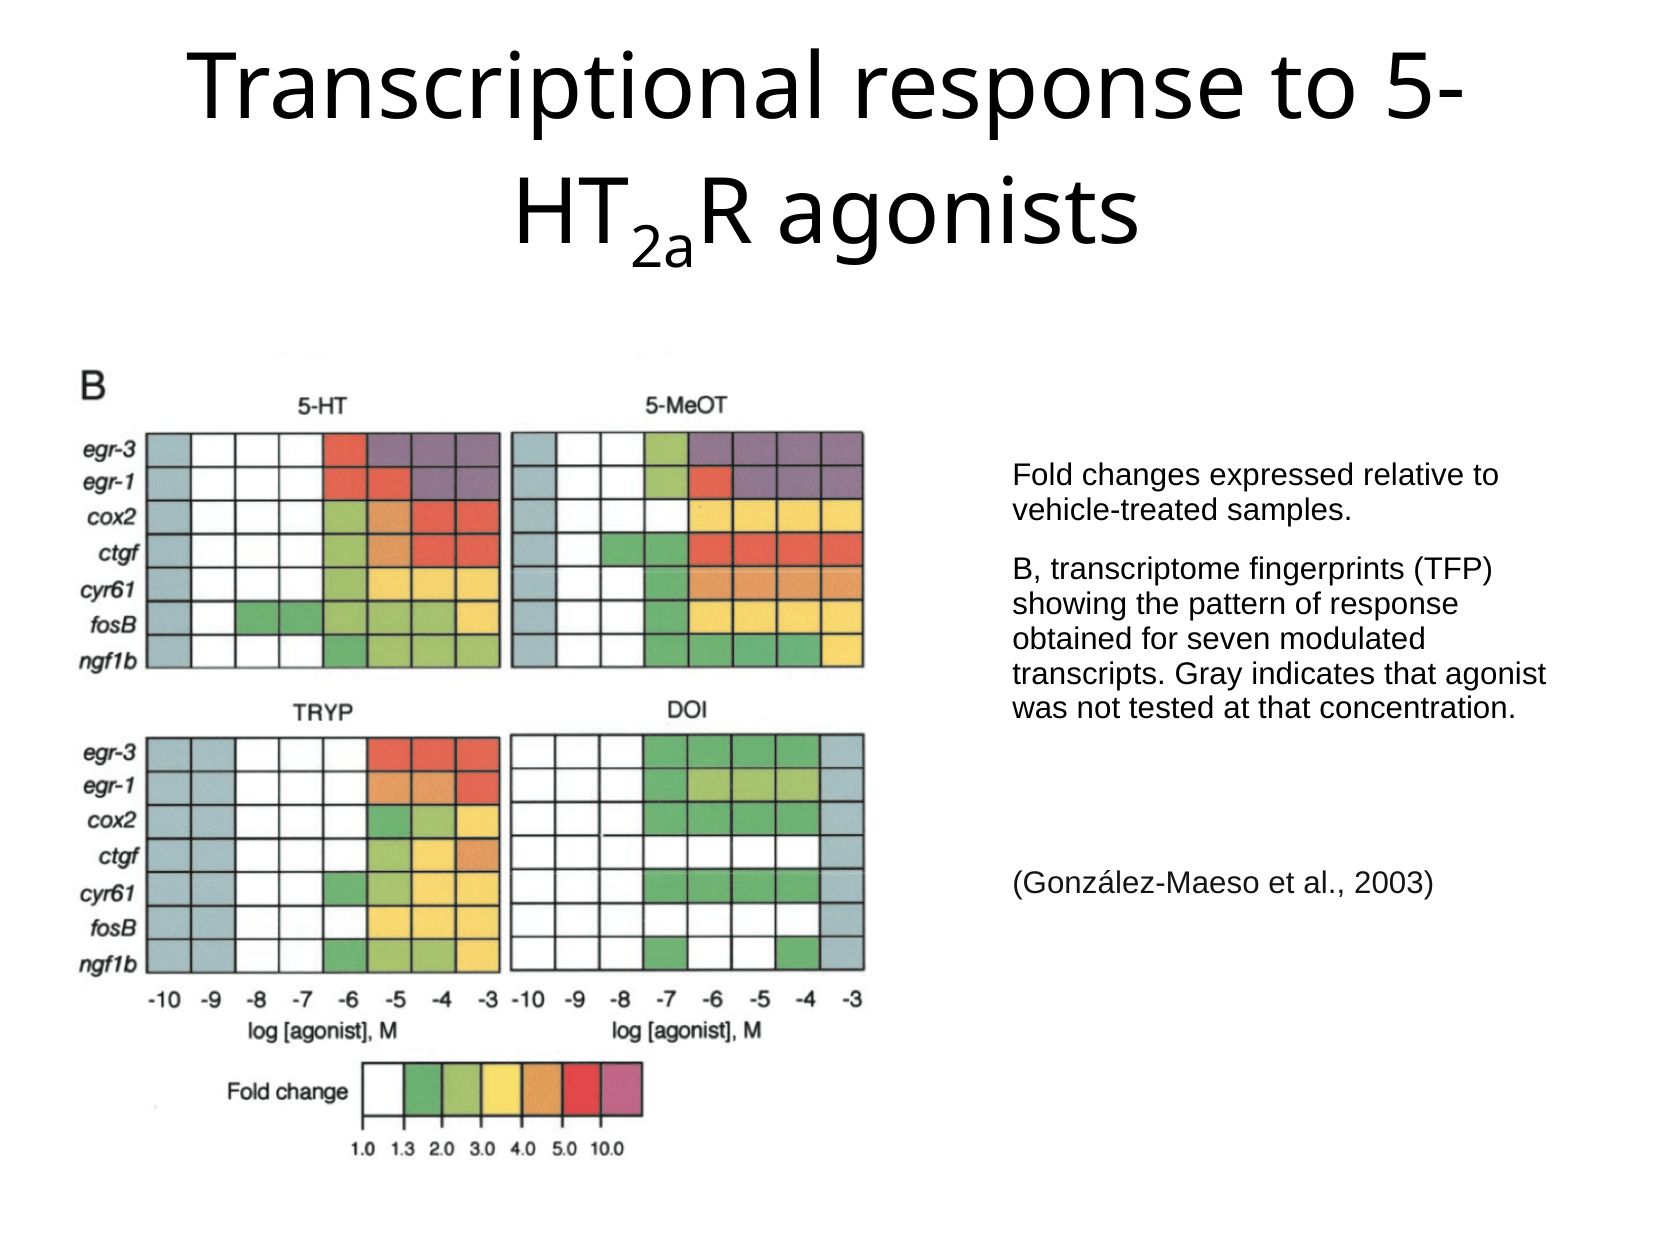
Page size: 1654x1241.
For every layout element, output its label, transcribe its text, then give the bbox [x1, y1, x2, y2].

text_box Fold changes expressed relative to vehicle-treated samples. B, transcriptome fingerprints (TFP) showing the pattern of response obtained for seven modulated transcripts. Gray indicates that agonist was not tested at that concentration. (González-Maeso et al., 2003) [997, 450, 1575, 964]
picture [43, 351, 885, 1171]
title Transcriptional response to 5-HT2aR agonists [82, 49, 1571, 257]
